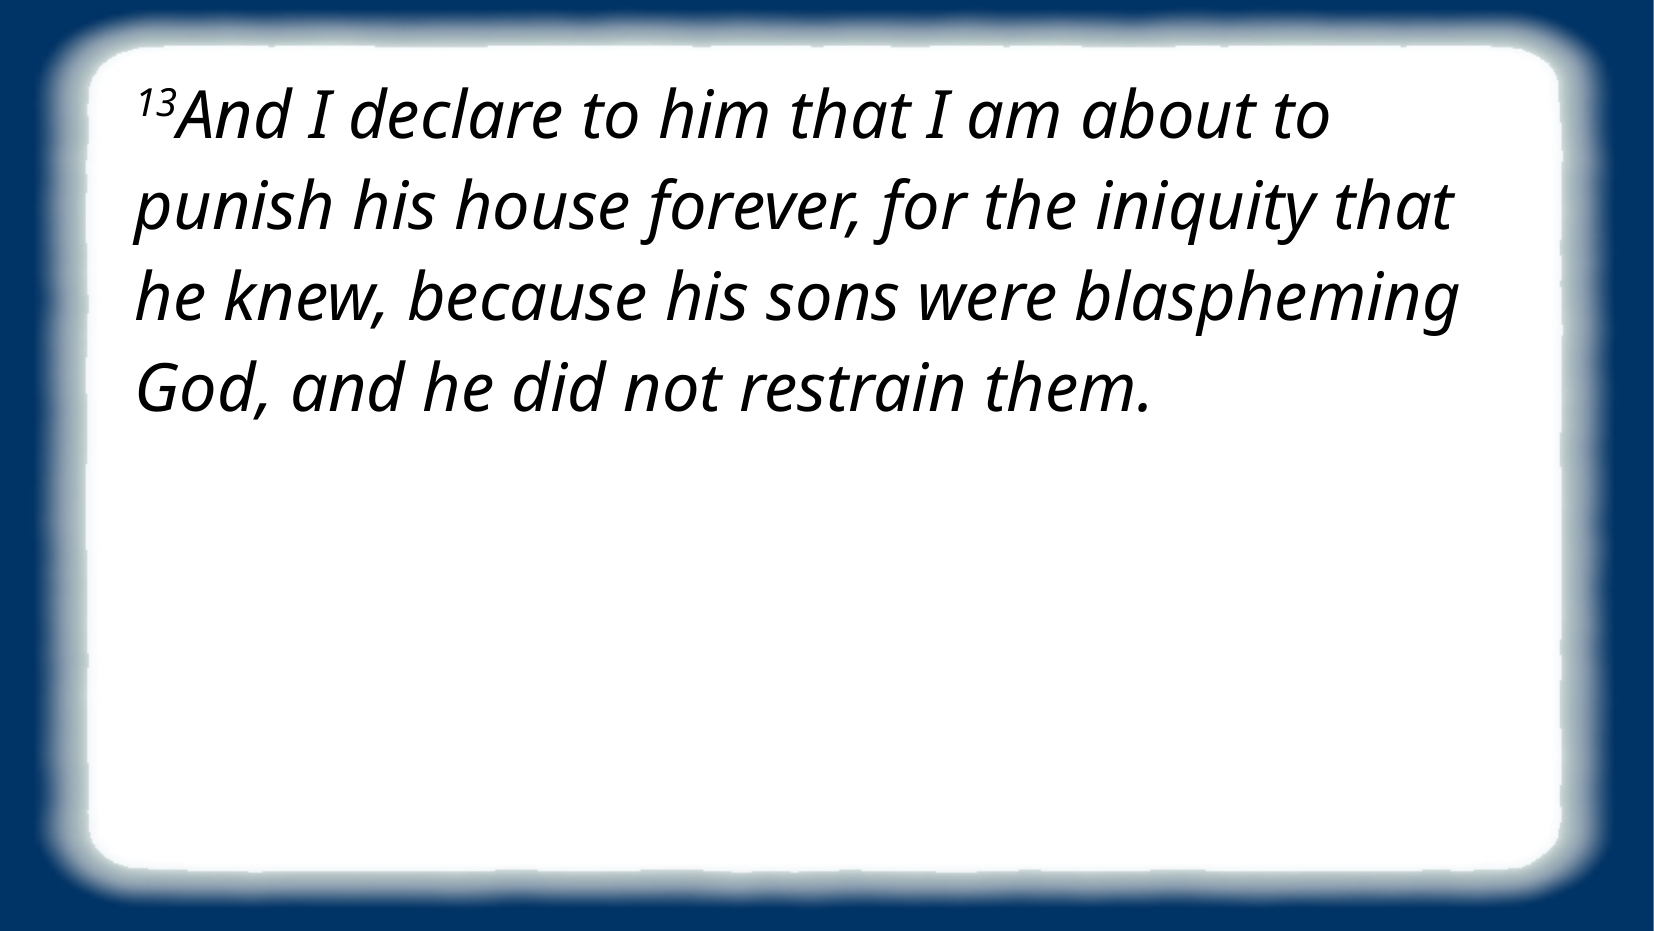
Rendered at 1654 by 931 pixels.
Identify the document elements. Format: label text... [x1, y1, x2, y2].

text_box 13And I declare to him that I am about to punish his house forever, for the iniquity that he knew, because his sons were blaspheming God, and he did not restrain them. [120, 60, 1531, 430]
picture [0, 0, 1654, 931]
